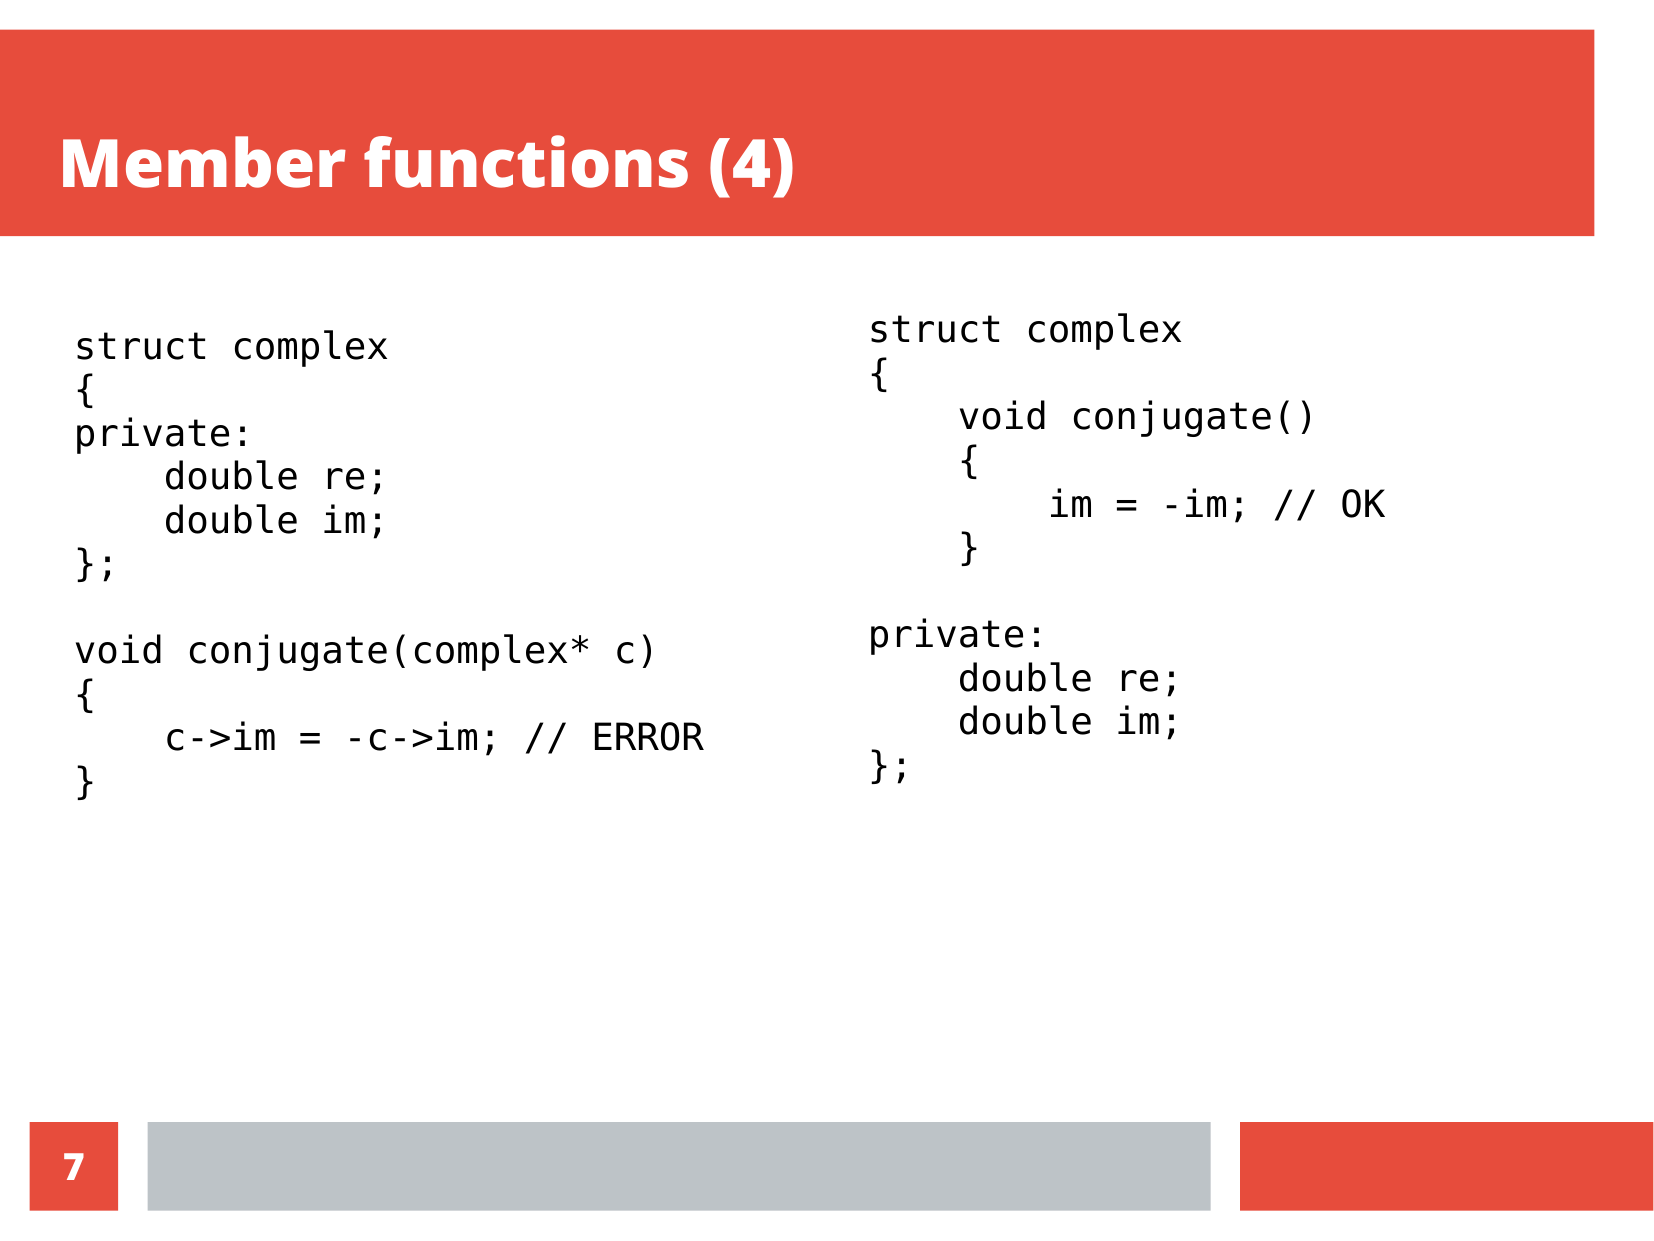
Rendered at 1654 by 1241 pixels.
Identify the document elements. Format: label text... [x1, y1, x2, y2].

title Member functions (4) [59, 59, 1595, 207]
text_box struct complex { private: double re; double im; }; void conjugate(complex* c) { c->im = -c->im; // ERROR } [59, 317, 815, 898]
text_box struct complex { void conjugate() { im = -im; // OK } private: double re; double im; }; [853, 300, 1607, 969]
